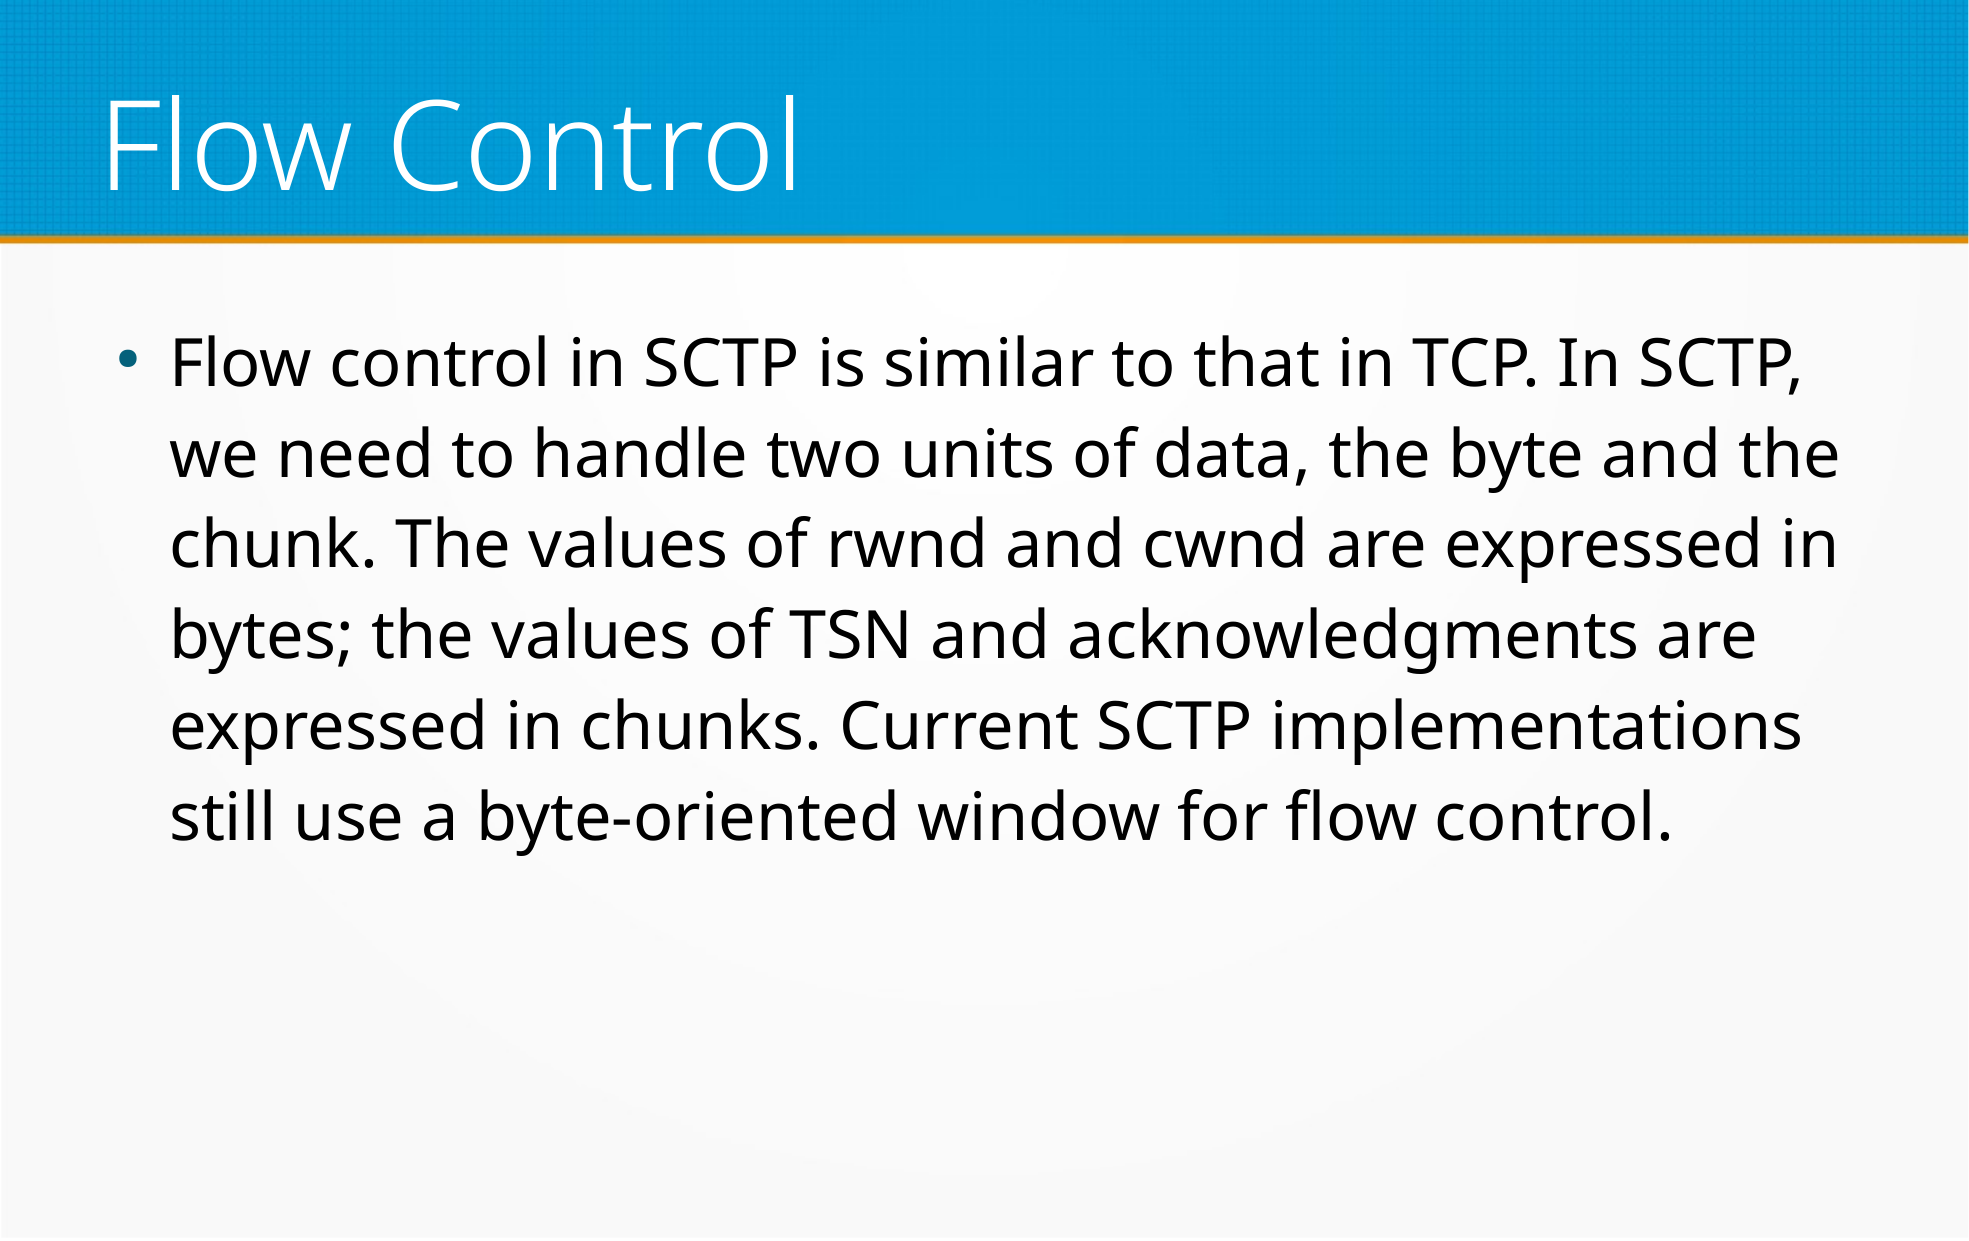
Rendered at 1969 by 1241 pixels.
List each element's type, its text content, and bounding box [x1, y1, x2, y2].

list Flow control in SCTP is similar to that in TCP. In SCTP, we need to handle two units of data, the byte and the chunk. The values of rwnd and cwnd are expressed in bytes; the values of TSN and acknowledgments are expressed in chunks. Current SCTP implementations still use a byte-oriented window for flow control. [98, 315, 1861, 1081]
picture [0, 233, 1969, 1241]
title Flow Control [98, 19, 1870, 227]
